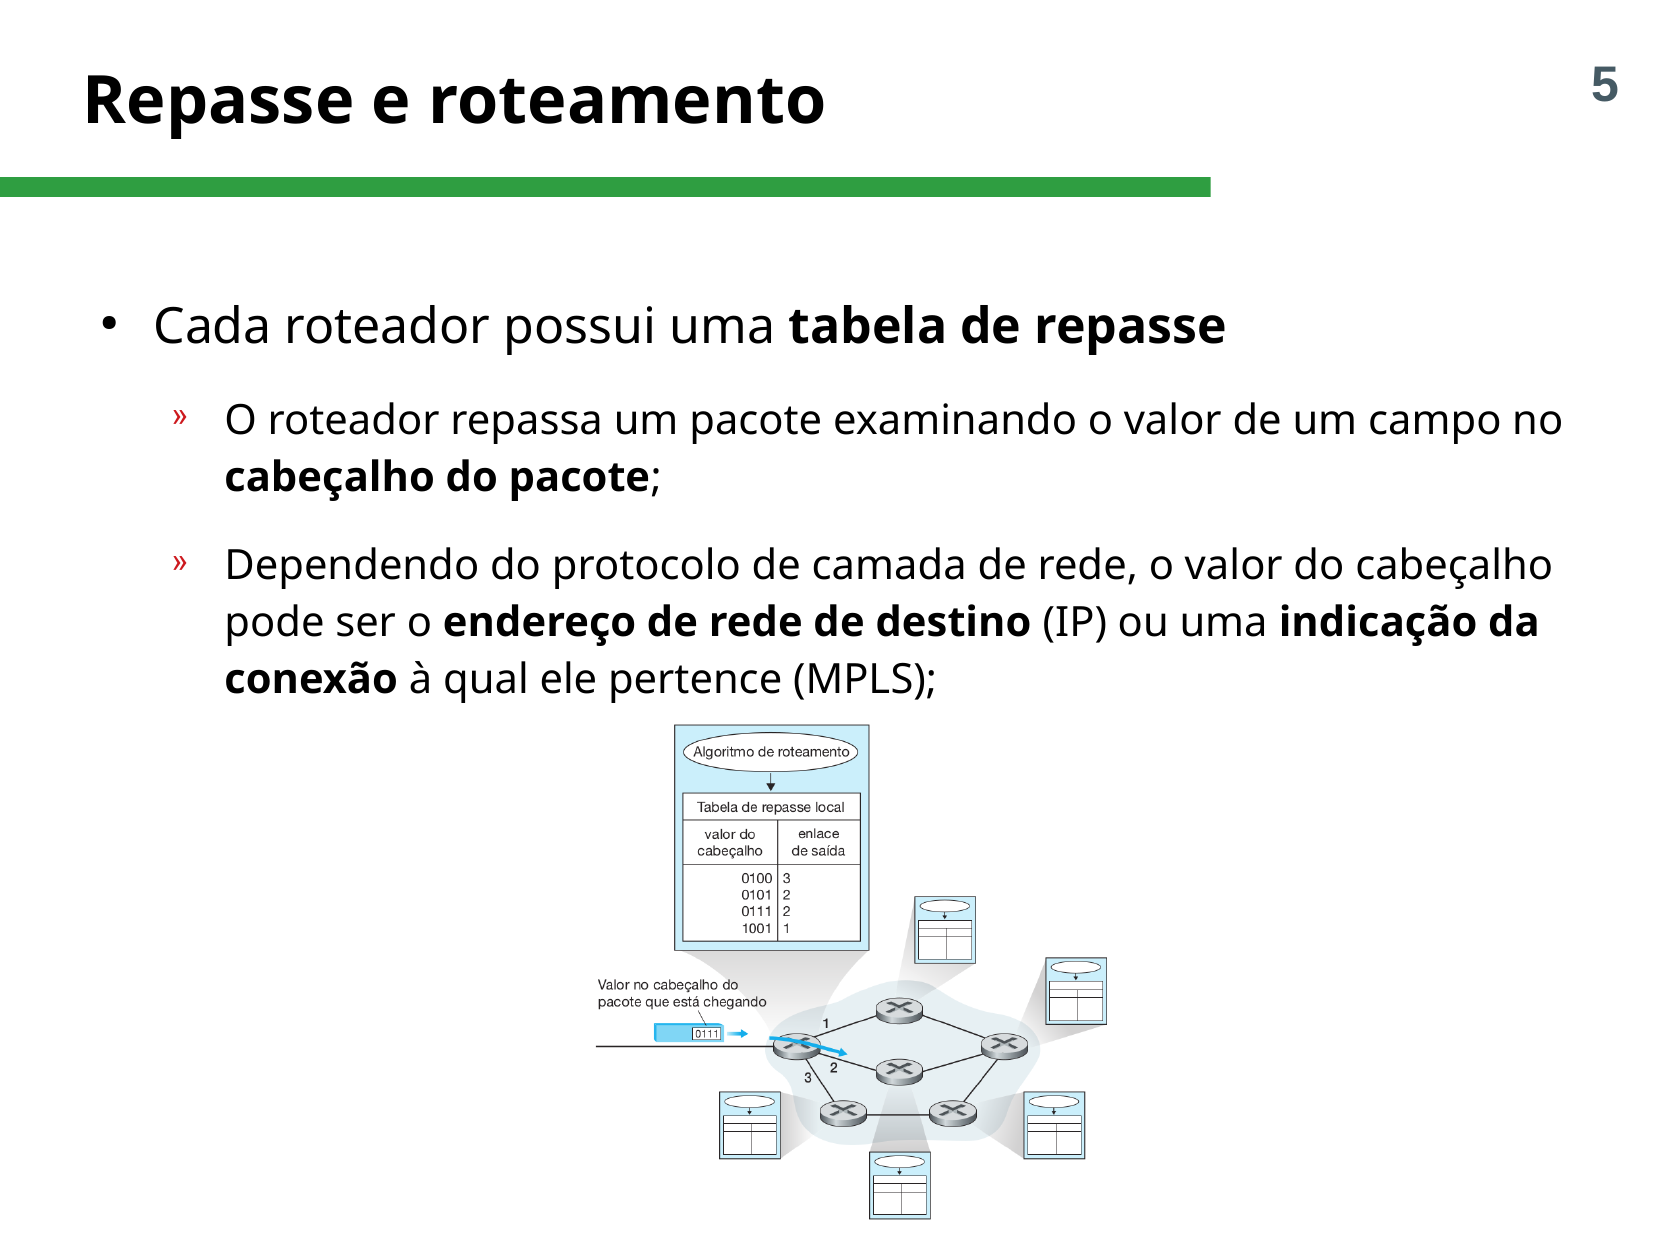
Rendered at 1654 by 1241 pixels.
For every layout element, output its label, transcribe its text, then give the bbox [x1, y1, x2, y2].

list Cada roteador possui uma tabela de repasse O roteador repassa um pacote examinando o valor de um campo no cabeçalho do pacote; Dependendo do protocolo de camada de rede, o valor do cabeçalho pode ser o endereço de rede de destino (IP) ou uma indicação da conexão à qual ele pertence (MPLS); [82, 290, 1571, 1211]
picture [525, 708, 1182, 1241]
title Repasse e roteamento [82, 0, 1152, 202]
